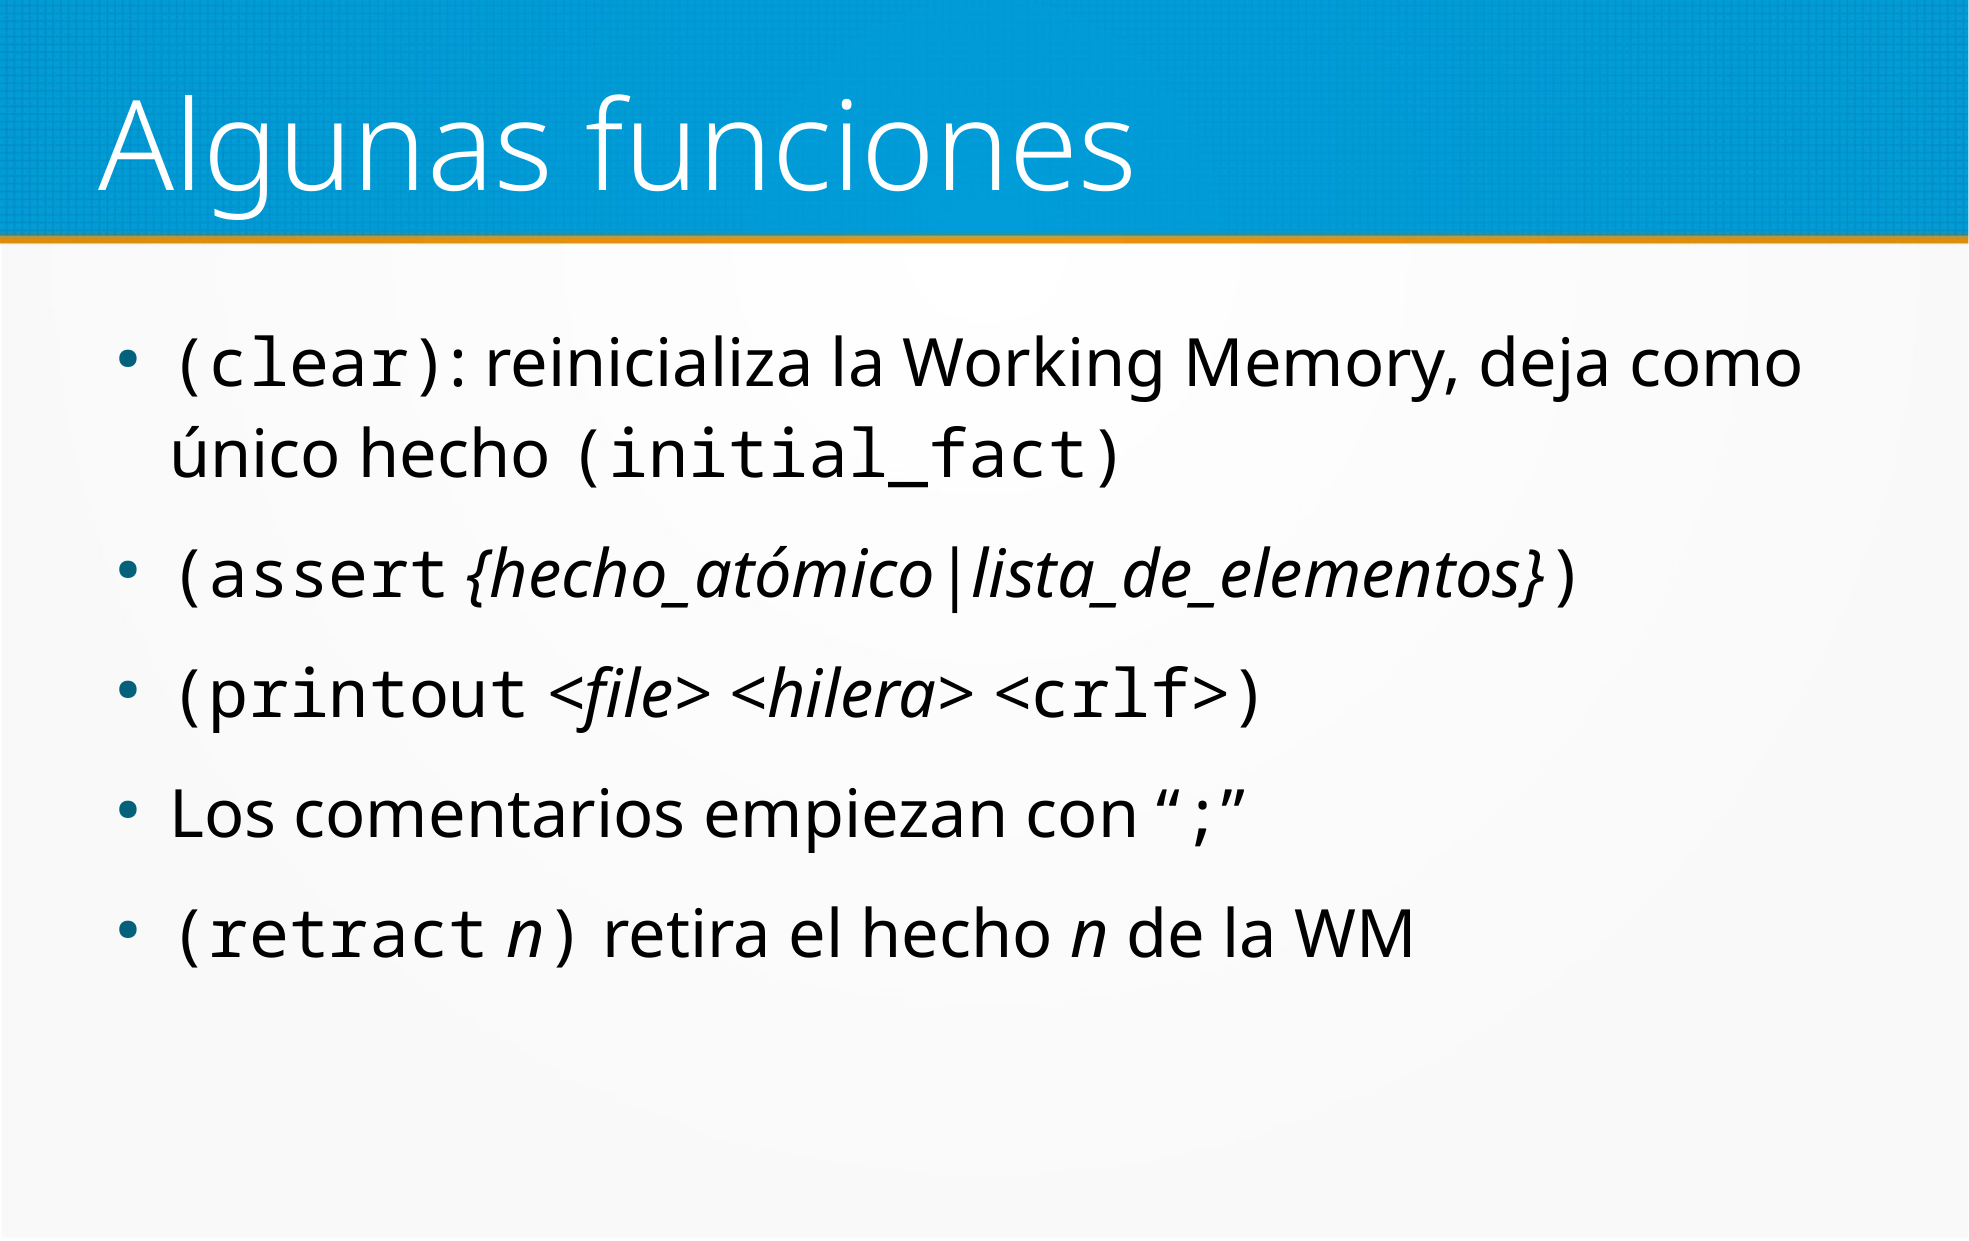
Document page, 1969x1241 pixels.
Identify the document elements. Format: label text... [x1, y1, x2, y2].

title Algunas funciones [98, 19, 1870, 227]
picture [0, 233, 1969, 1241]
list (clear): reinicializa la Working Memory, deja como único hecho (initial_fact) (assert {hecho_atómico|lista_de_elementos}) (printout <file> <hilera> <crlf>) Los comentarios empiezan con “;” (retract n) retira el hecho n de la WM [98, 315, 1861, 1081]
